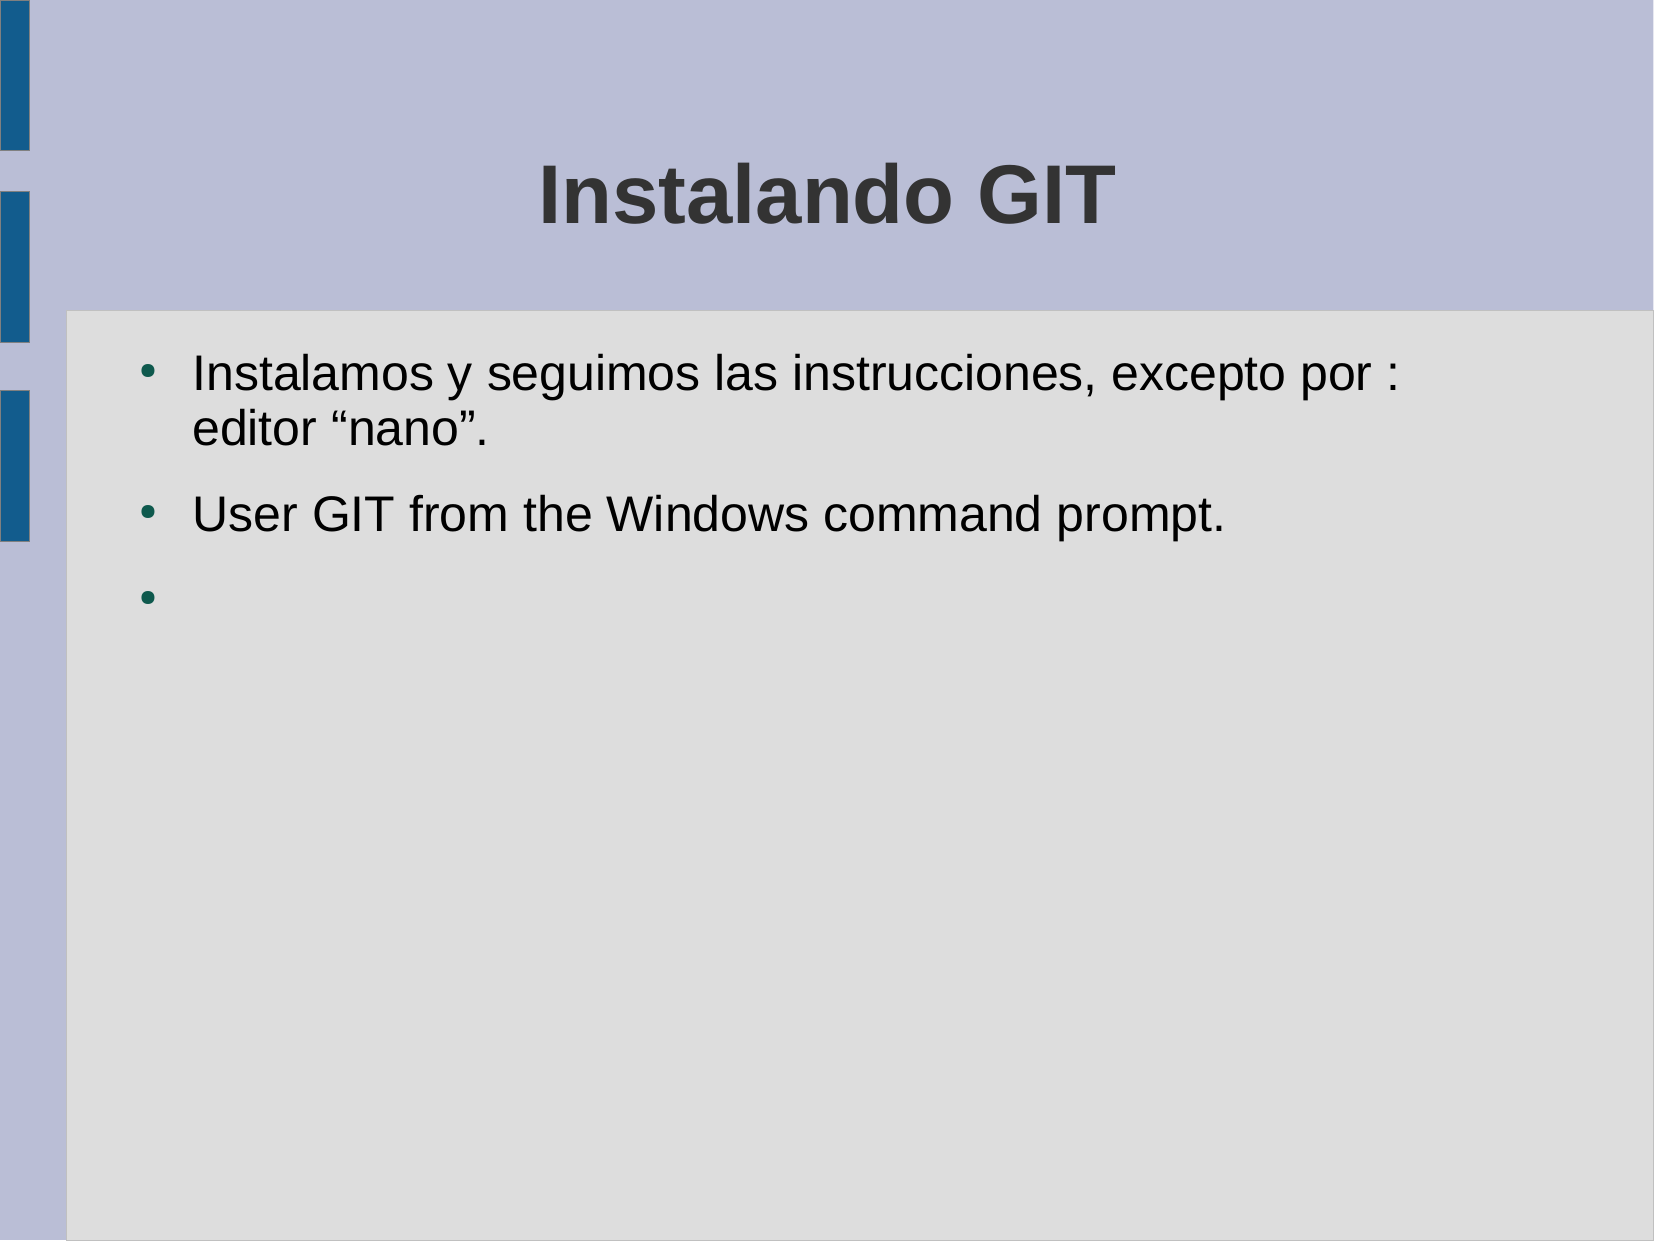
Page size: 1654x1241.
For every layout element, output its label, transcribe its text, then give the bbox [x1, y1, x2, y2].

title Instalando GIT [121, 91, 1534, 299]
list Instalamos y seguimos las instrucciones, excepto por : editor “nano”. User GIT from the Windows command prompt. [121, 344, 1534, 1127]
